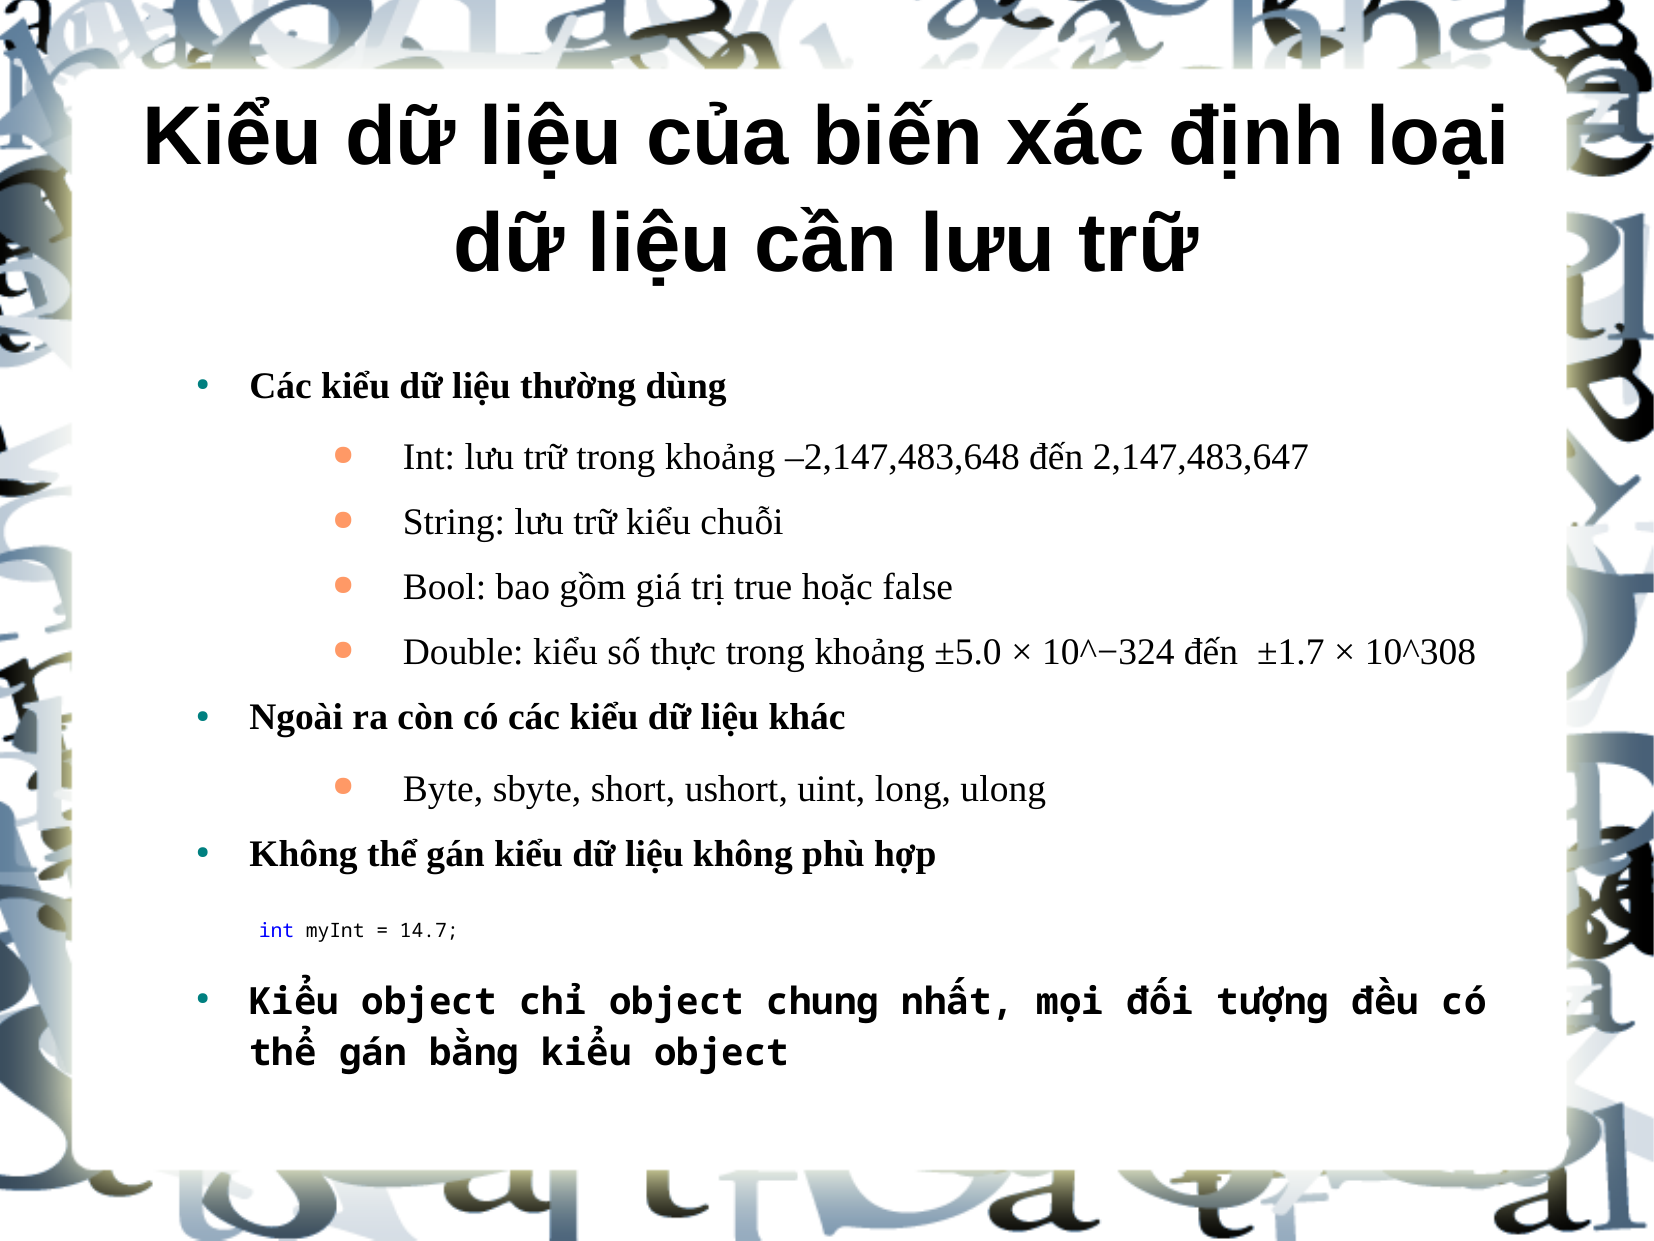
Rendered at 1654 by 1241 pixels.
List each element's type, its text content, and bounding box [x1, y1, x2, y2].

list Các kiểu dữ liệu thường dùng Int: lưu trữ trong khoảng –2,147,483,648 đến 2,147,483,647 String: lưu trữ kiểu chuỗi Bool: bao gồm giá trị true hoặc false Double: kiểu số thực trong khoảng ±5.0 × 10^−324 đến ±1.7 × 10^308 Ngoài ra còn có các kiểu dữ liệu khác Byte, sbyte, short, ushort, uint, long, ulong Không thể gán kiểu dữ liệu không phù hợp int myInt = 14.7; Kiểu object chỉ object chung nhất, mọi đối tượng đều có thể gán bằng kiểu object [178, 364, 1570, 1147]
title Kiểu dữ liệu của biến xác định loại dữ liệu cần lưu trữ [82, 78, 1571, 287]
picture [0, 0, 1654, 1241]
